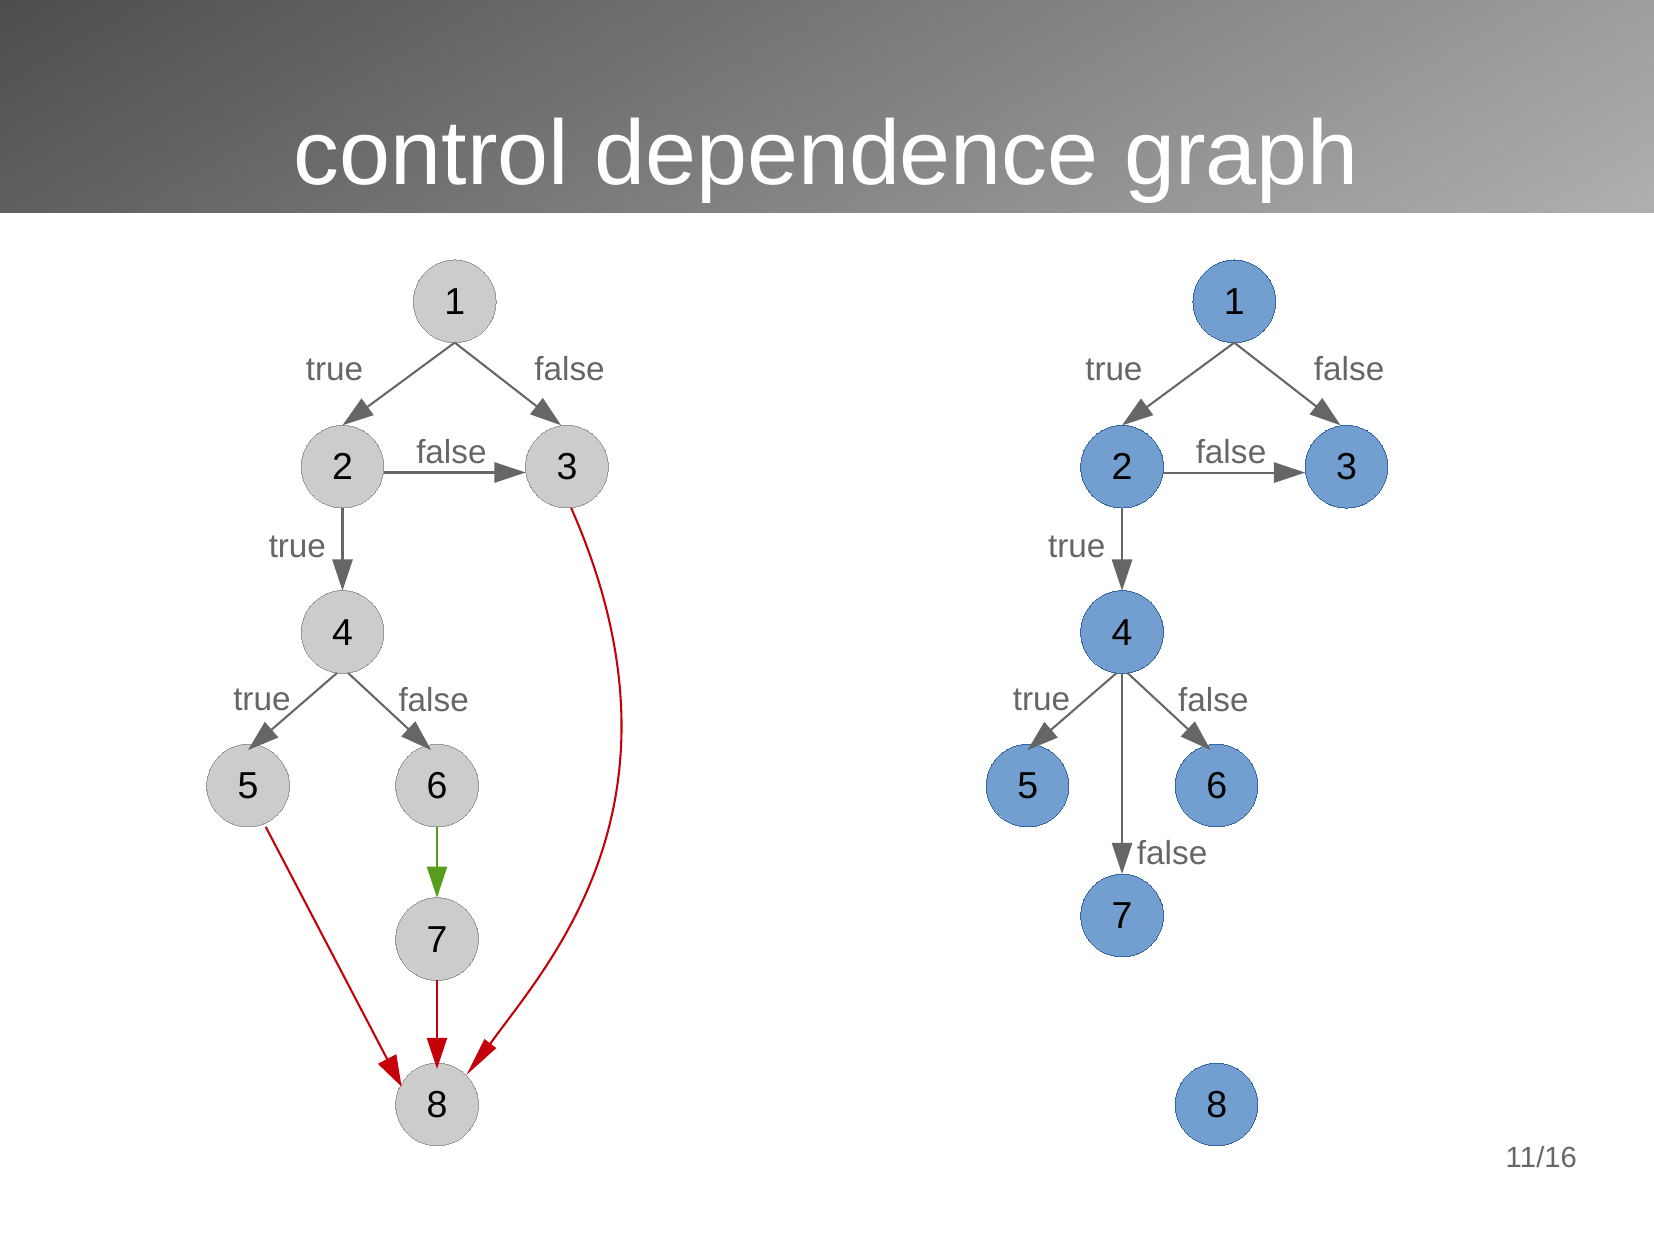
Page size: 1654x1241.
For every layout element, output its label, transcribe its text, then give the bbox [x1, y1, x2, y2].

text_box 5 [206, 744, 290, 827]
text_box true [253, 519, 341, 573]
text_box false [401, 426, 502, 479]
text_box true [1033, 519, 1121, 573]
text_box [0, 0, 1654, 213]
text_box 1 [1192, 259, 1276, 343]
text_box false [1181, 426, 1282, 479]
text_box false [383, 674, 485, 727]
text_box 2 [301, 425, 384, 508]
text_box 1 [413, 259, 497, 343]
text_box 6 [395, 744, 479, 827]
text_box 3 [525, 425, 609, 508]
text_box false [519, 343, 620, 396]
text_box 2 [1080, 425, 1164, 508]
text_box true [218, 673, 306, 726]
text_box 4 [301, 590, 384, 674]
text_box 4 [1080, 590, 1164, 674]
text_box true [291, 342, 378, 395]
text_box 7 [395, 897, 479, 981]
text_box false [1163, 674, 1264, 727]
text_box 7 [1080, 874, 1164, 957]
text_box true [998, 673, 1085, 726]
text_box 6 [1175, 744, 1258, 827]
text_box <číslo>/16 [1346, 1133, 1654, 1182]
text_box 5 [986, 744, 1069, 827]
text_box 3 [1305, 425, 1388, 509]
text_box false [1122, 827, 1223, 881]
title control dependence graph [82, 49, 1571, 257]
text_box true [1070, 342, 1158, 395]
text_box false [1299, 343, 1400, 396]
text_box 8 [395, 1063, 479, 1146]
text_box 8 [1175, 1063, 1258, 1146]
